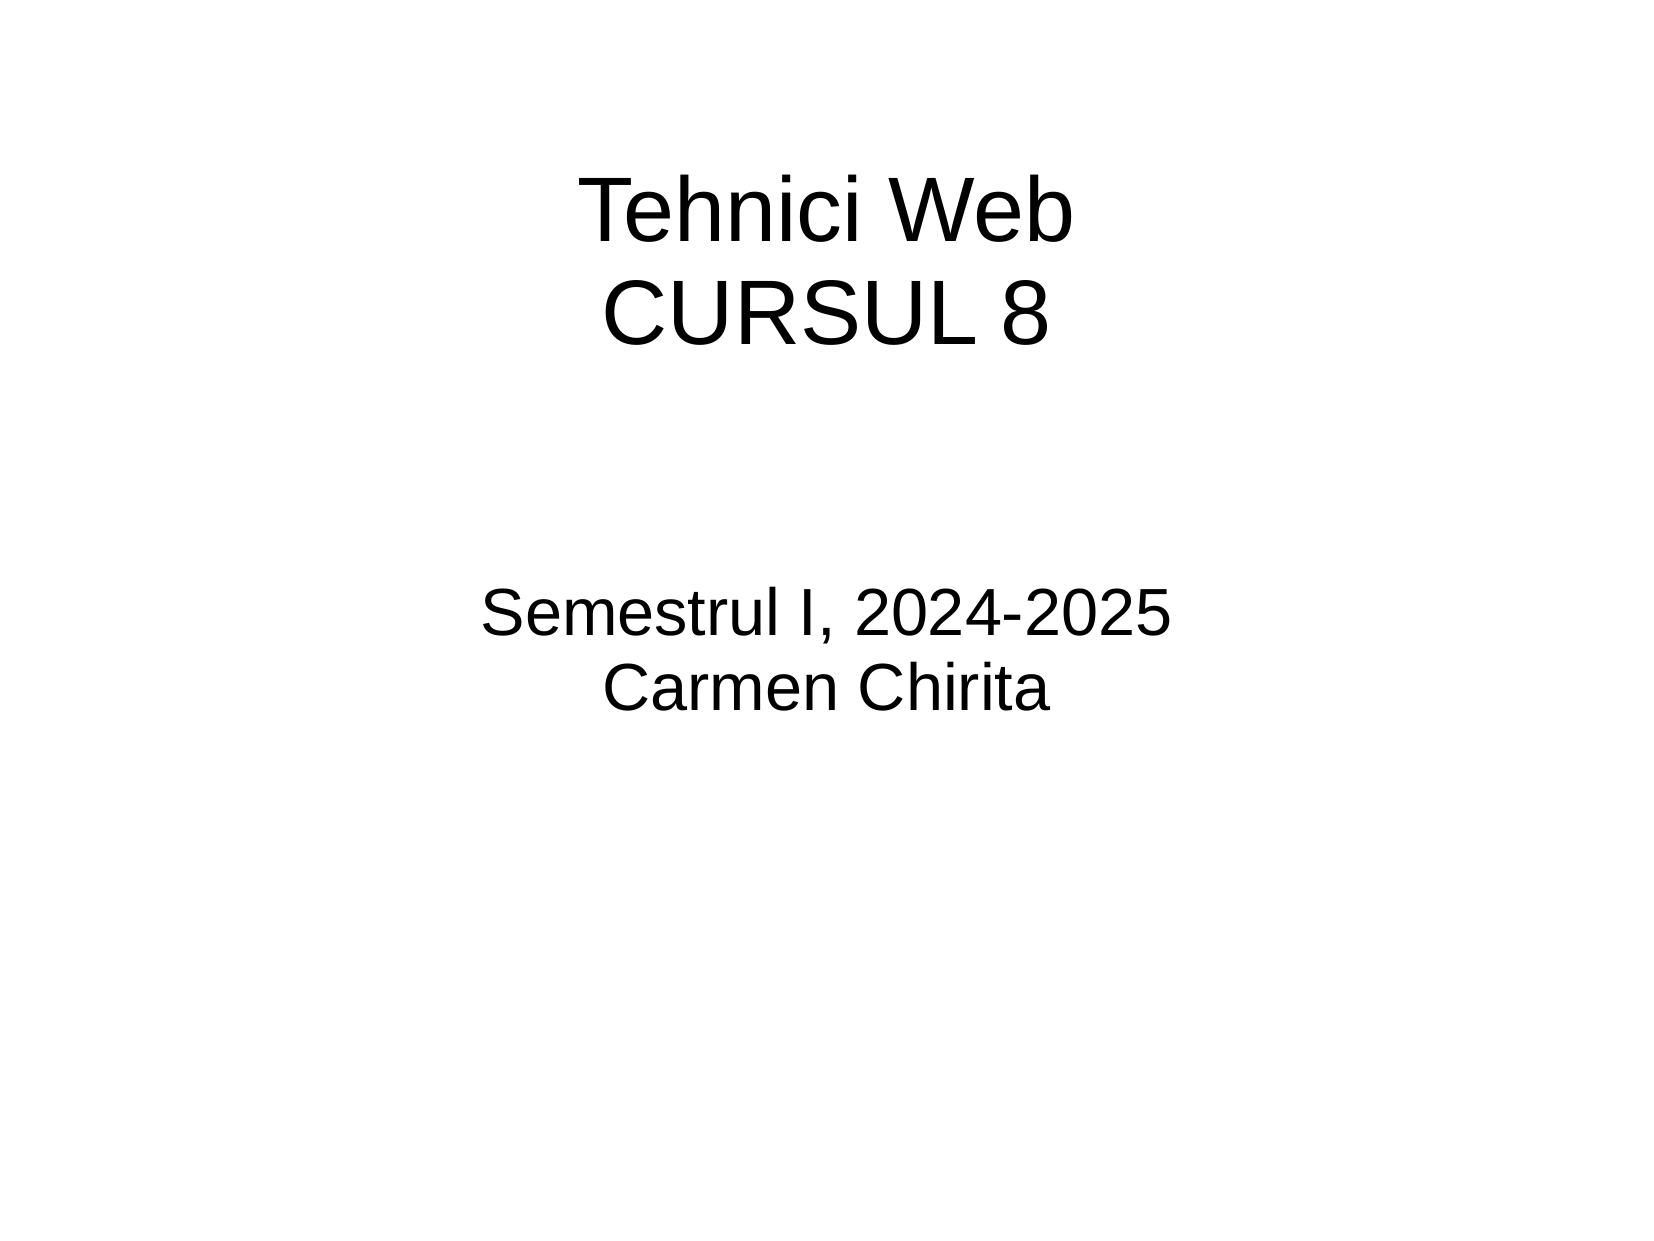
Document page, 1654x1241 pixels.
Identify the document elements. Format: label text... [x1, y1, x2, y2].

title Tehnici Web CURSUL 8 [82, 158, 1571, 290]
subtitle Semestrul I, 2024-2025 Carmen Chirita [82, 290, 1571, 1010]
